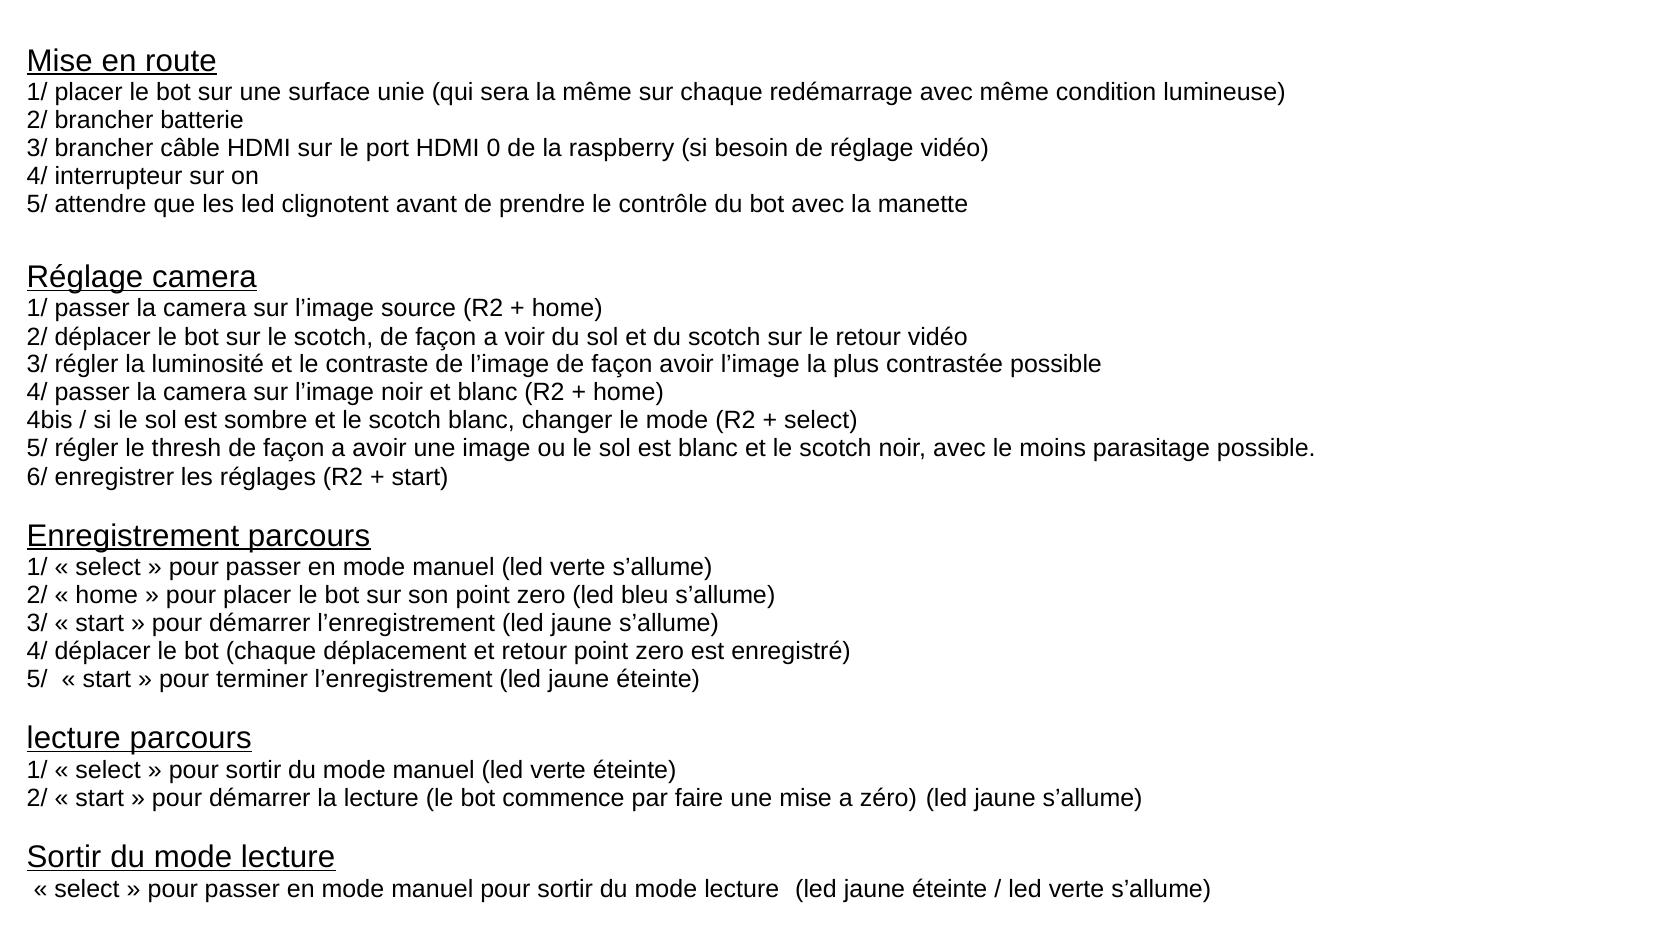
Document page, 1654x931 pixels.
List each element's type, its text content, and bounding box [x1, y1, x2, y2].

text_box Mise en route 1/ placer le bot sur une surface unie (qui sera la même sur chaque redémarrage avec même condition lumineuse) 2/ brancher batterie 3/ brancher câble HDMI sur le port HDMI 0 de la raspberry (si besoin de réglage vidéo) 4/ interrupteur sur on 5/ attendre que les led clignotent avant de prendre le contrôle du bot avec la manette Réglage camera 1/ passer la camera sur l’image source (R2 + home) 2/ déplacer le bot sur le scotch, de façon a voir du sol et du scotch sur le retour vidéo 3/ régler la luminosité et le contraste de l’image de façon avoir l’image la plus contrastée possible 4/ passer la camera sur l’image noir et blanc (R2 + home) 4bis / si le sol est sombre et le scotch blanc, changer le mode (R2 + select) 5/ régler le thresh de façon a avoir une image ou le sol est blanc et le scotch noir, avec le moins parasitage possible. 6/ enregistrer les réglages (R2 + start) Enregistrement parcours 1/ « select » pour passer en mode manuel (led verte s’allume) 2/ « home » pour placer le bot sur son point zero (led bleu s’allume) 3/ « start » pour démarrer l’enregistrement (led jaune s’allume) 4/ déplacer le bot (chaque déplacement et retour point zero est enregistré) 5/ « start » pour terminer l’enregistrement (led jaune éteinte) lecture parcours 1/ « select » pour sortir du mode manuel (led verte éteinte) 2/ « start » pour démarrer la lecture (le bot commence par faire une mise a zéro) (led jaune s’allume) Sortir du mode lecture « select » pour passer en mode manuel pour sortir du mode lecture (led jaune éteinte / led verte s’allume) [11, 35, 1654, 931]
